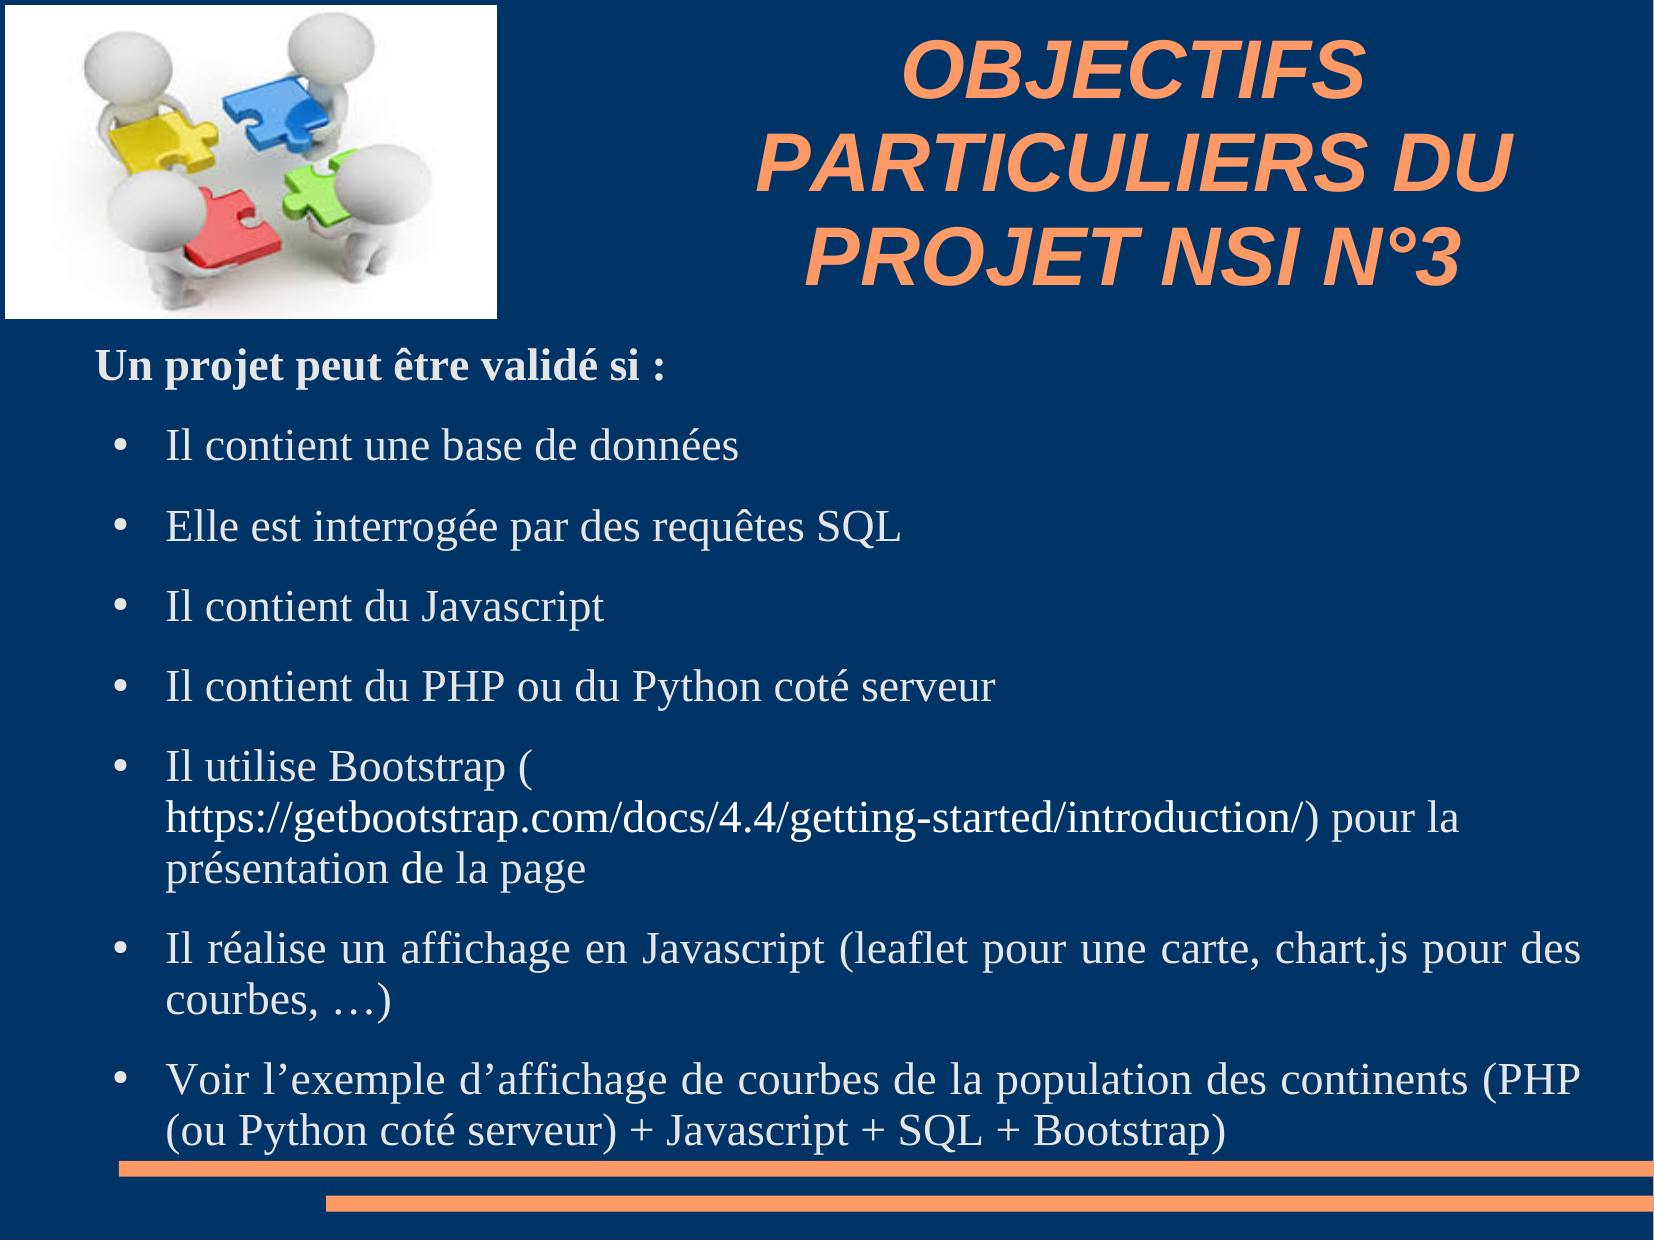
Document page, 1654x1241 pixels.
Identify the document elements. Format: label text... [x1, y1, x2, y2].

title OBJECTIFS PARTICULIERS DU PROJET NSI N°3 [661, 23, 1607, 303]
list Un projet peut être validé si : Il contient une base de données Elle est interrogée par des requêtes SQL Il contient du Javascript Il contient du PHP ou du Python coté serveur Il utilise Bootstrap (https://getbootstrap.com/docs/4.4/getting-started/introduction/) pour la présentation de la page Il réalise un affichage en Javascript (leaflet pour une carte, chart.js pour des courbes, …) Voir l’exemple d’affichage de courbes de la population des continents (PHP (ou Python coté serveur) + Javascript + SQL + Bootstrap) [94, 339, 1583, 1156]
picture [5, 5, 497, 319]
